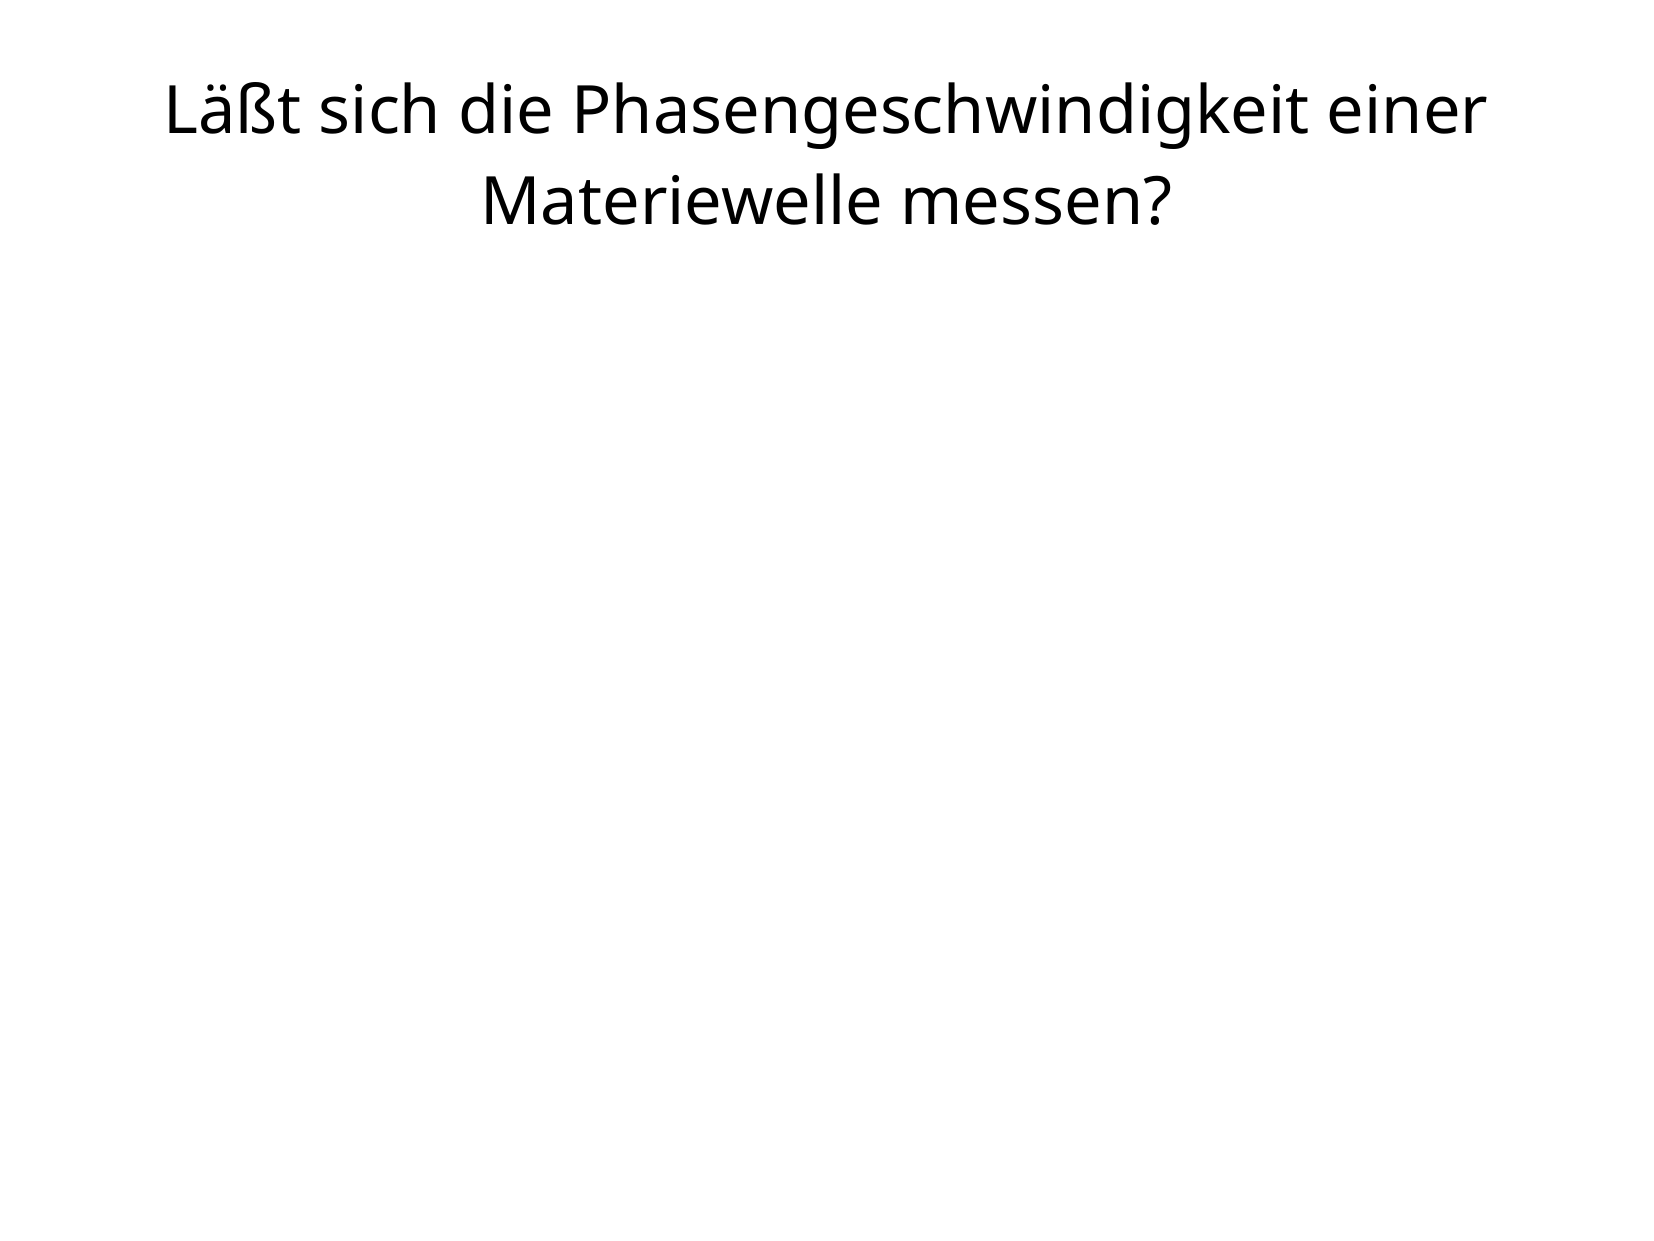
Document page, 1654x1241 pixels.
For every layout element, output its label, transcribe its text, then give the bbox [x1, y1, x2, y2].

title Läßt sich die Phasengeschwindigkeit einer Materiewelle messen? [82, 49, 1571, 257]
